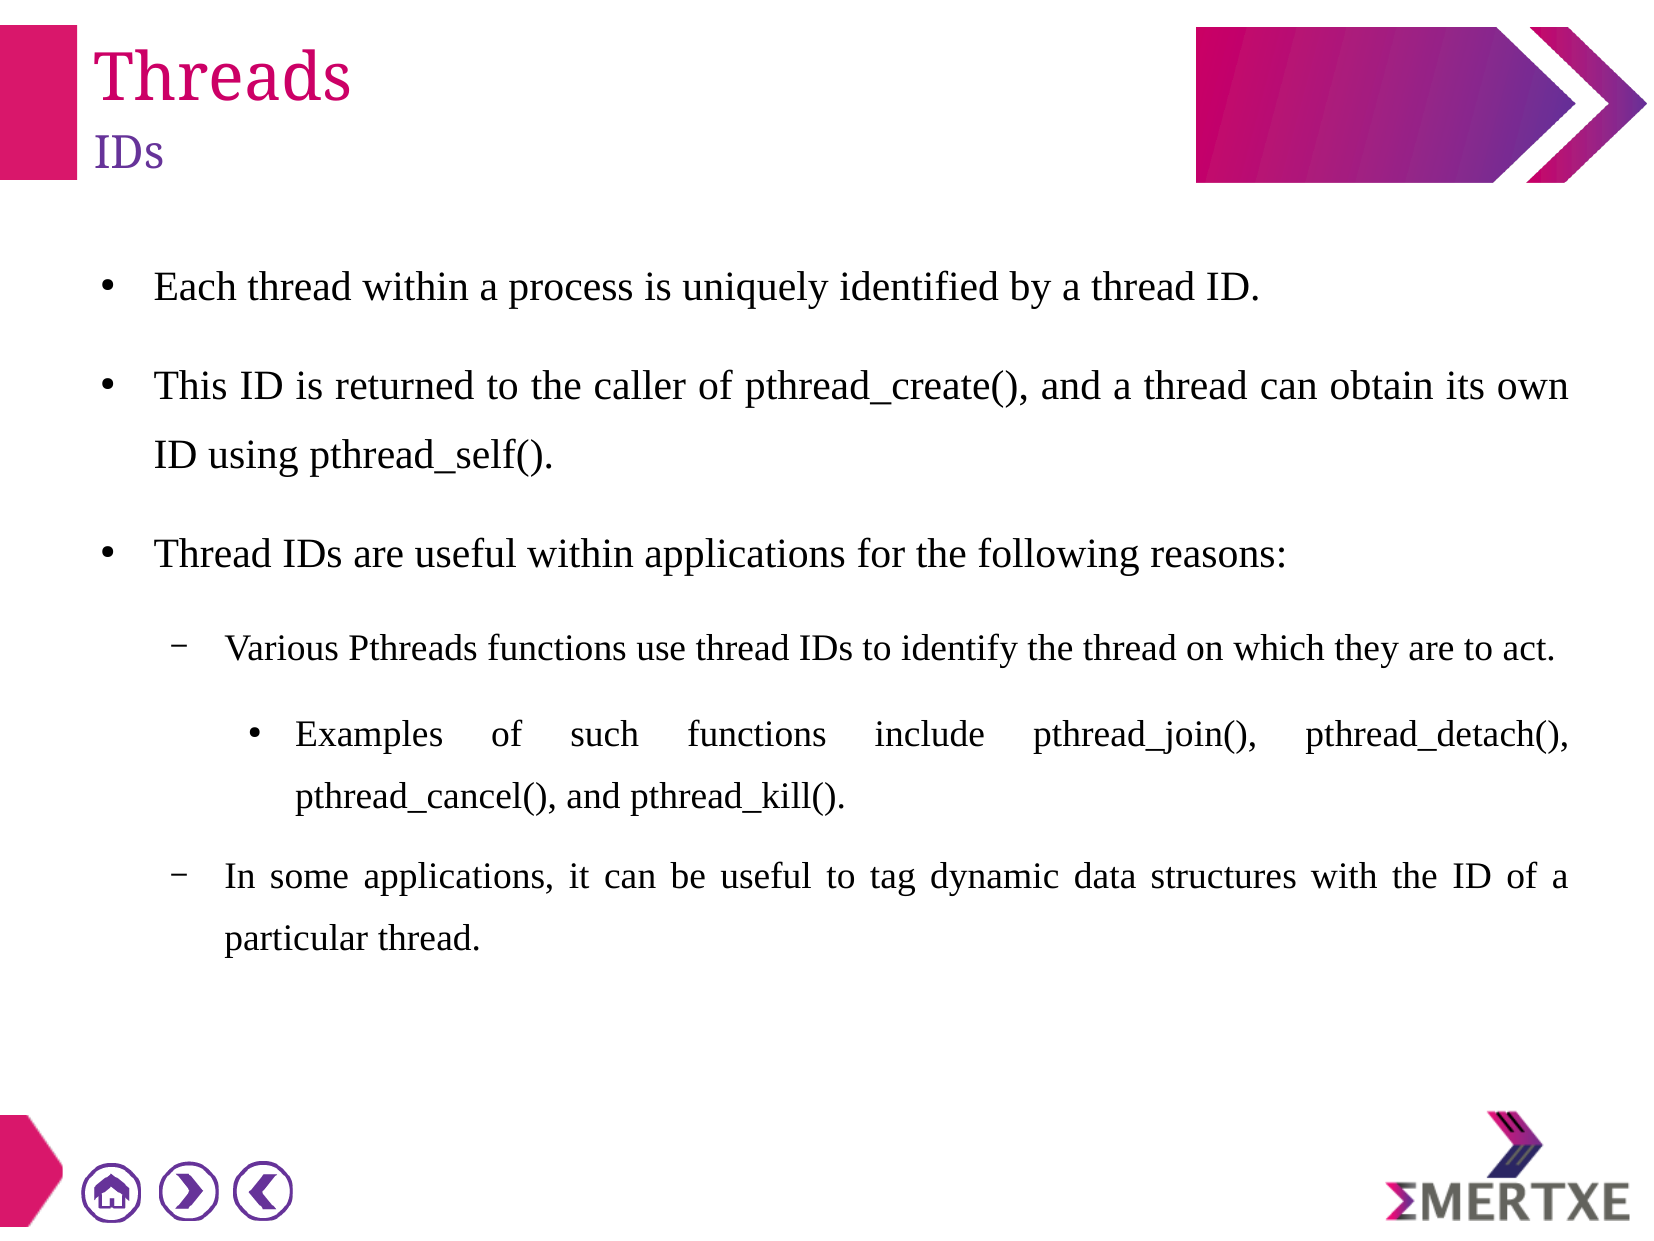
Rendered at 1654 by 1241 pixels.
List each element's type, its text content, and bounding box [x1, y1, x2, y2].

picture [1571, 27, 1647, 183]
list Each thread within a process is uniquely identified by a thread ID. This ID is returned to the caller of pthread_create(), and a thread can obtain its own ID using pthread_self(). Thread IDs are useful within applications for the following reasons: Various Pthreads functions use thread IDs to identify the thread on which they are to act. Examples of such functions include pthread_join(), pthread_detach(), pthread_cancel(), and pthread_kill(). In some applications, it can be useful to tag dynamic data structures with the ID of a particular thread. [82, 240, 1571, 1094]
picture [159, 1161, 219, 1221]
picture [81, 1163, 141, 1223]
title Threads IDs [93, 2, 1571, 210]
picture [233, 1161, 293, 1221]
picture [1385, 1107, 1631, 1221]
